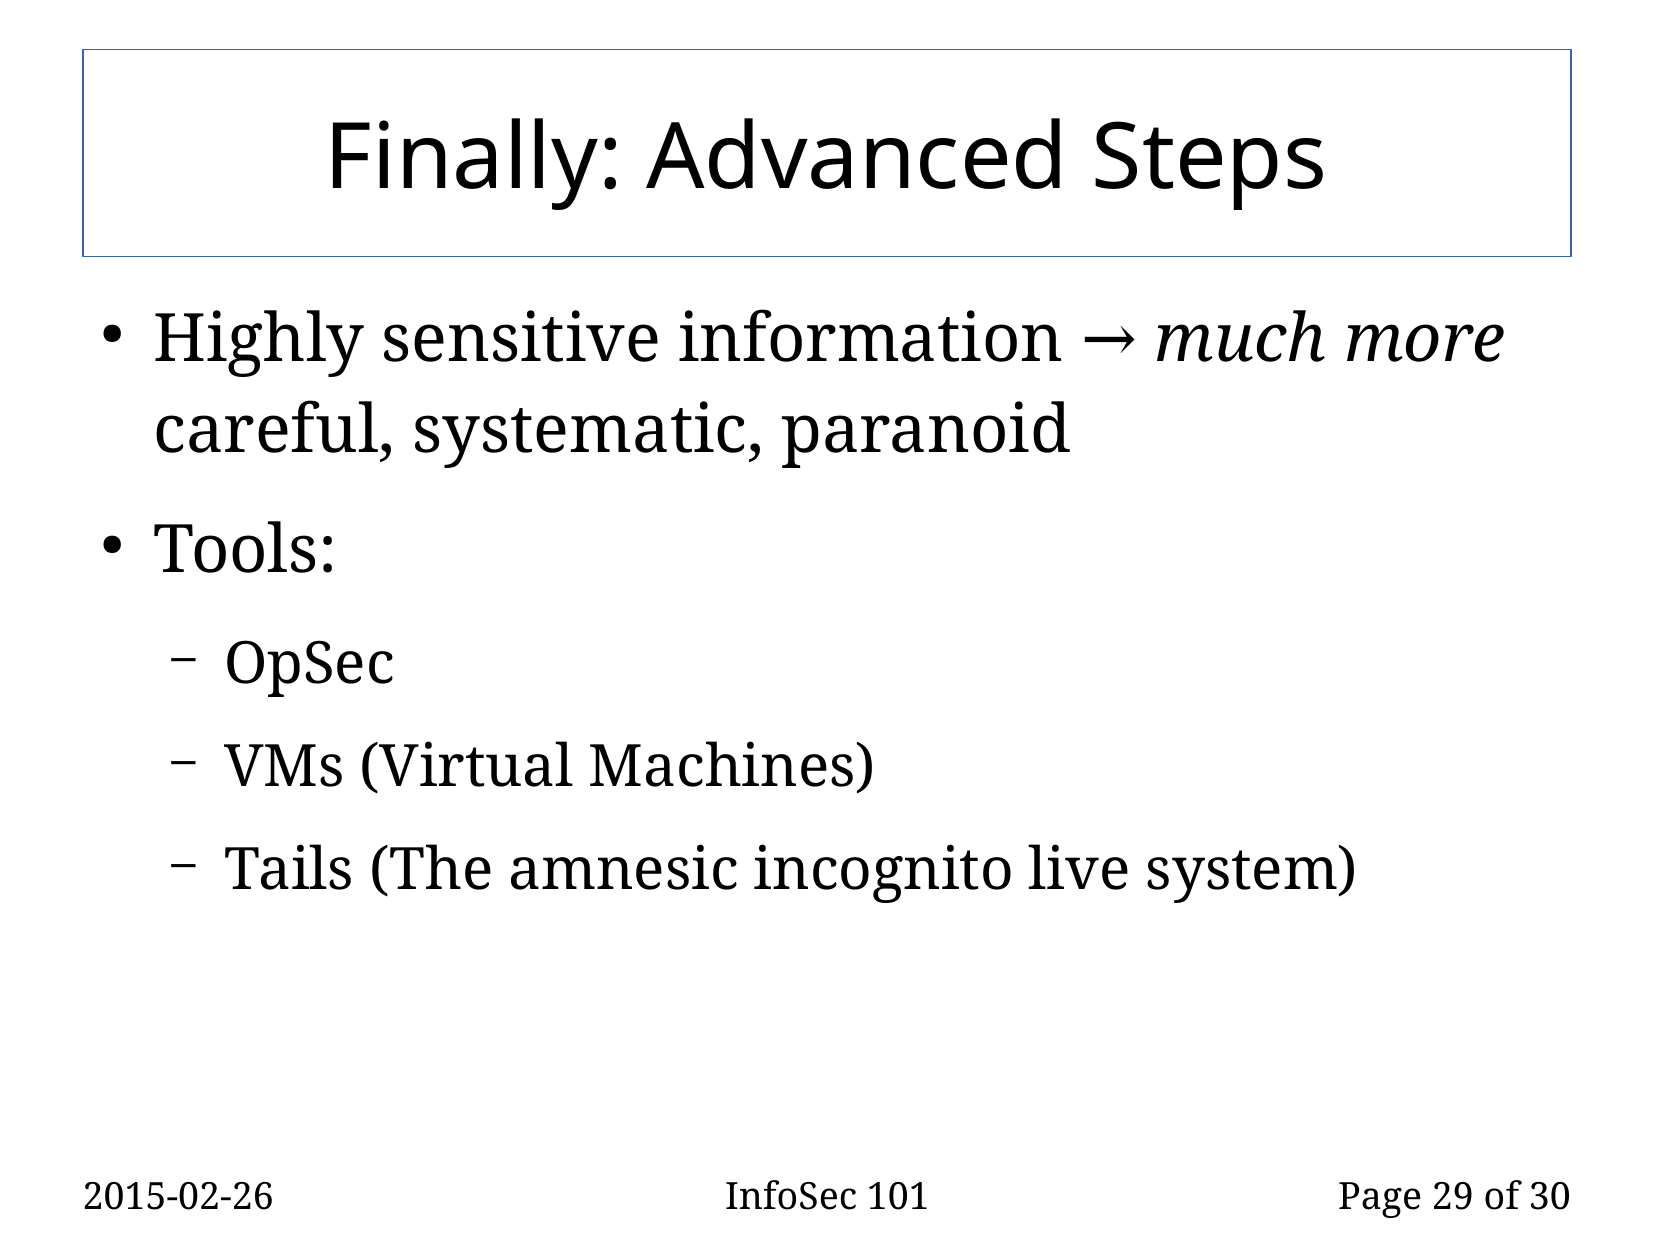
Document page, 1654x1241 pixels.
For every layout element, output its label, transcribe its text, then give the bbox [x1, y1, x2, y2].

title Finally: Advanced Steps [82, 49, 1571, 257]
list Highly sensitive information → much more careful, systematic, paranoid Tools: OpSec VMs (Virtual Machines) Tails (The amnesic incognito live system) [82, 290, 1571, 1126]
